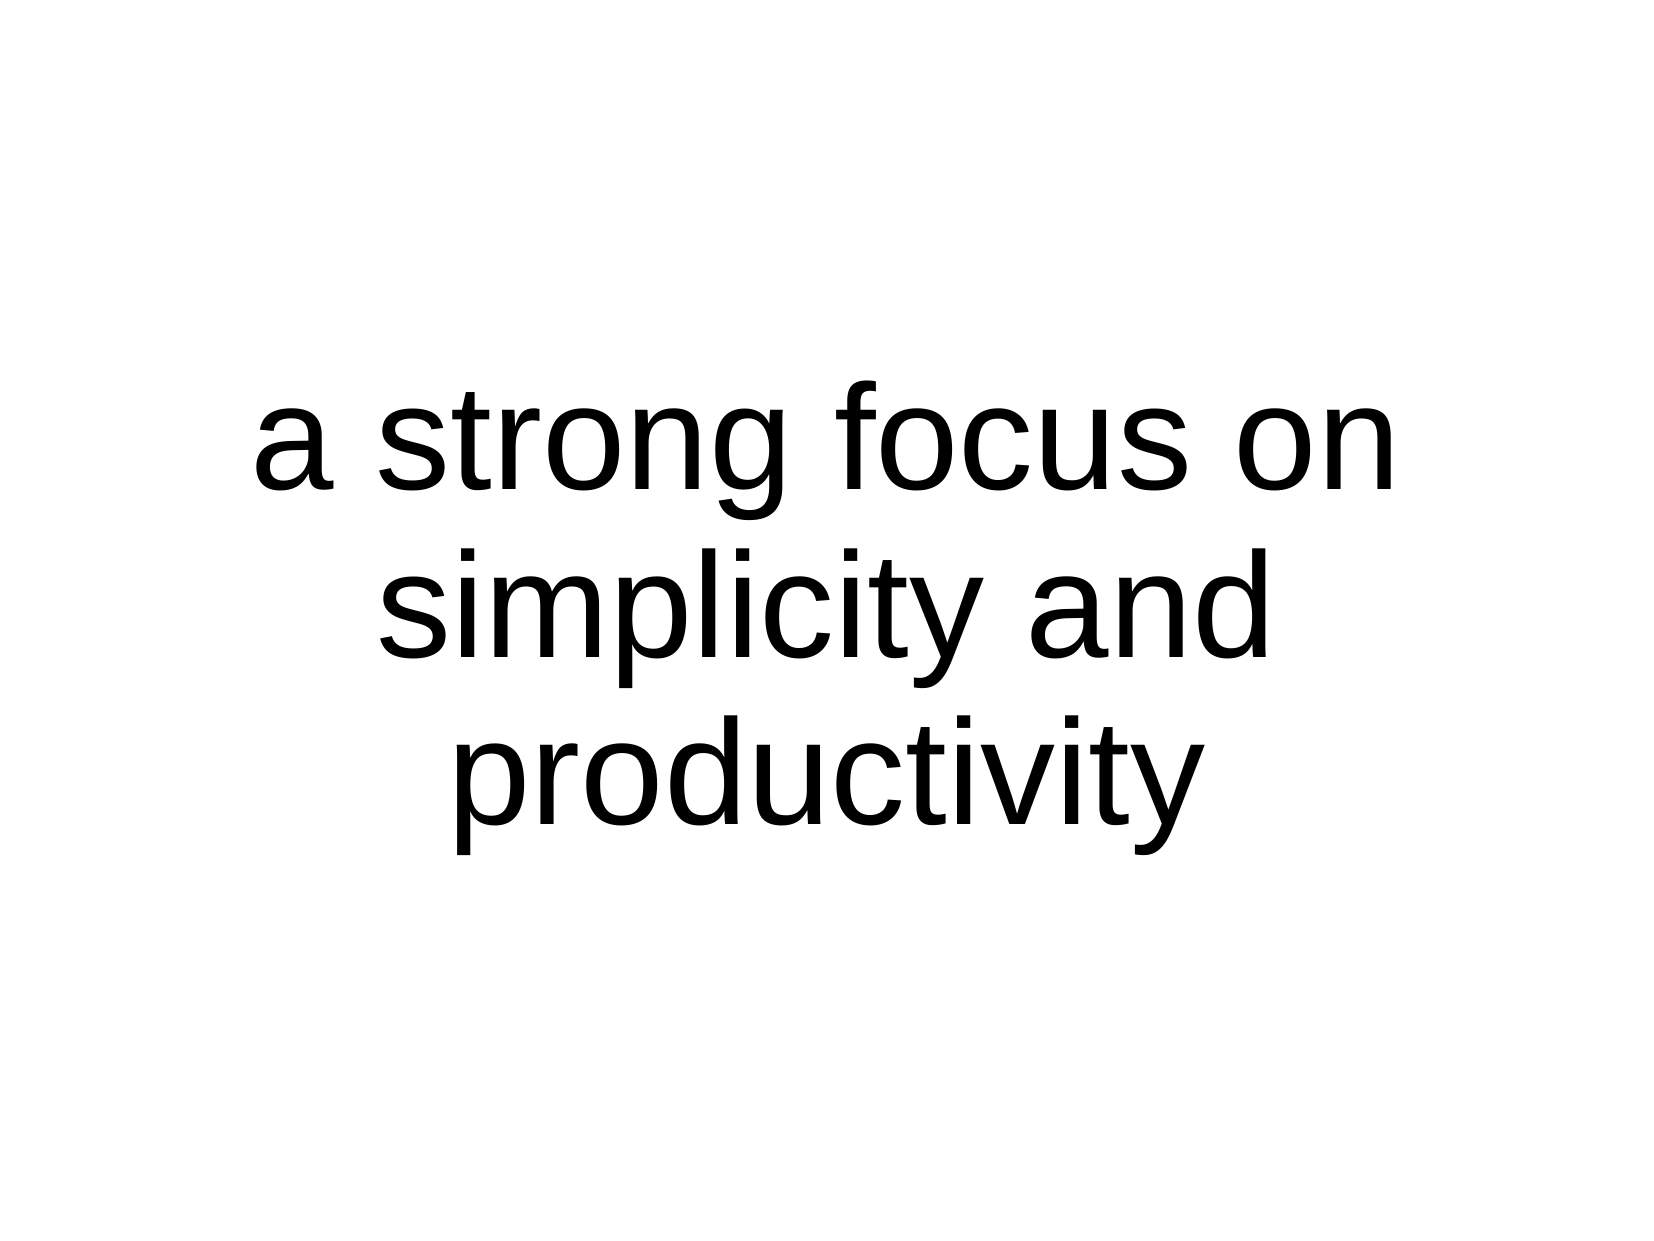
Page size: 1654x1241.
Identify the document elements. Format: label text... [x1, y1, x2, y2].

text_box a strong focus on simplicity and productivity [155, 346, 1498, 894]
